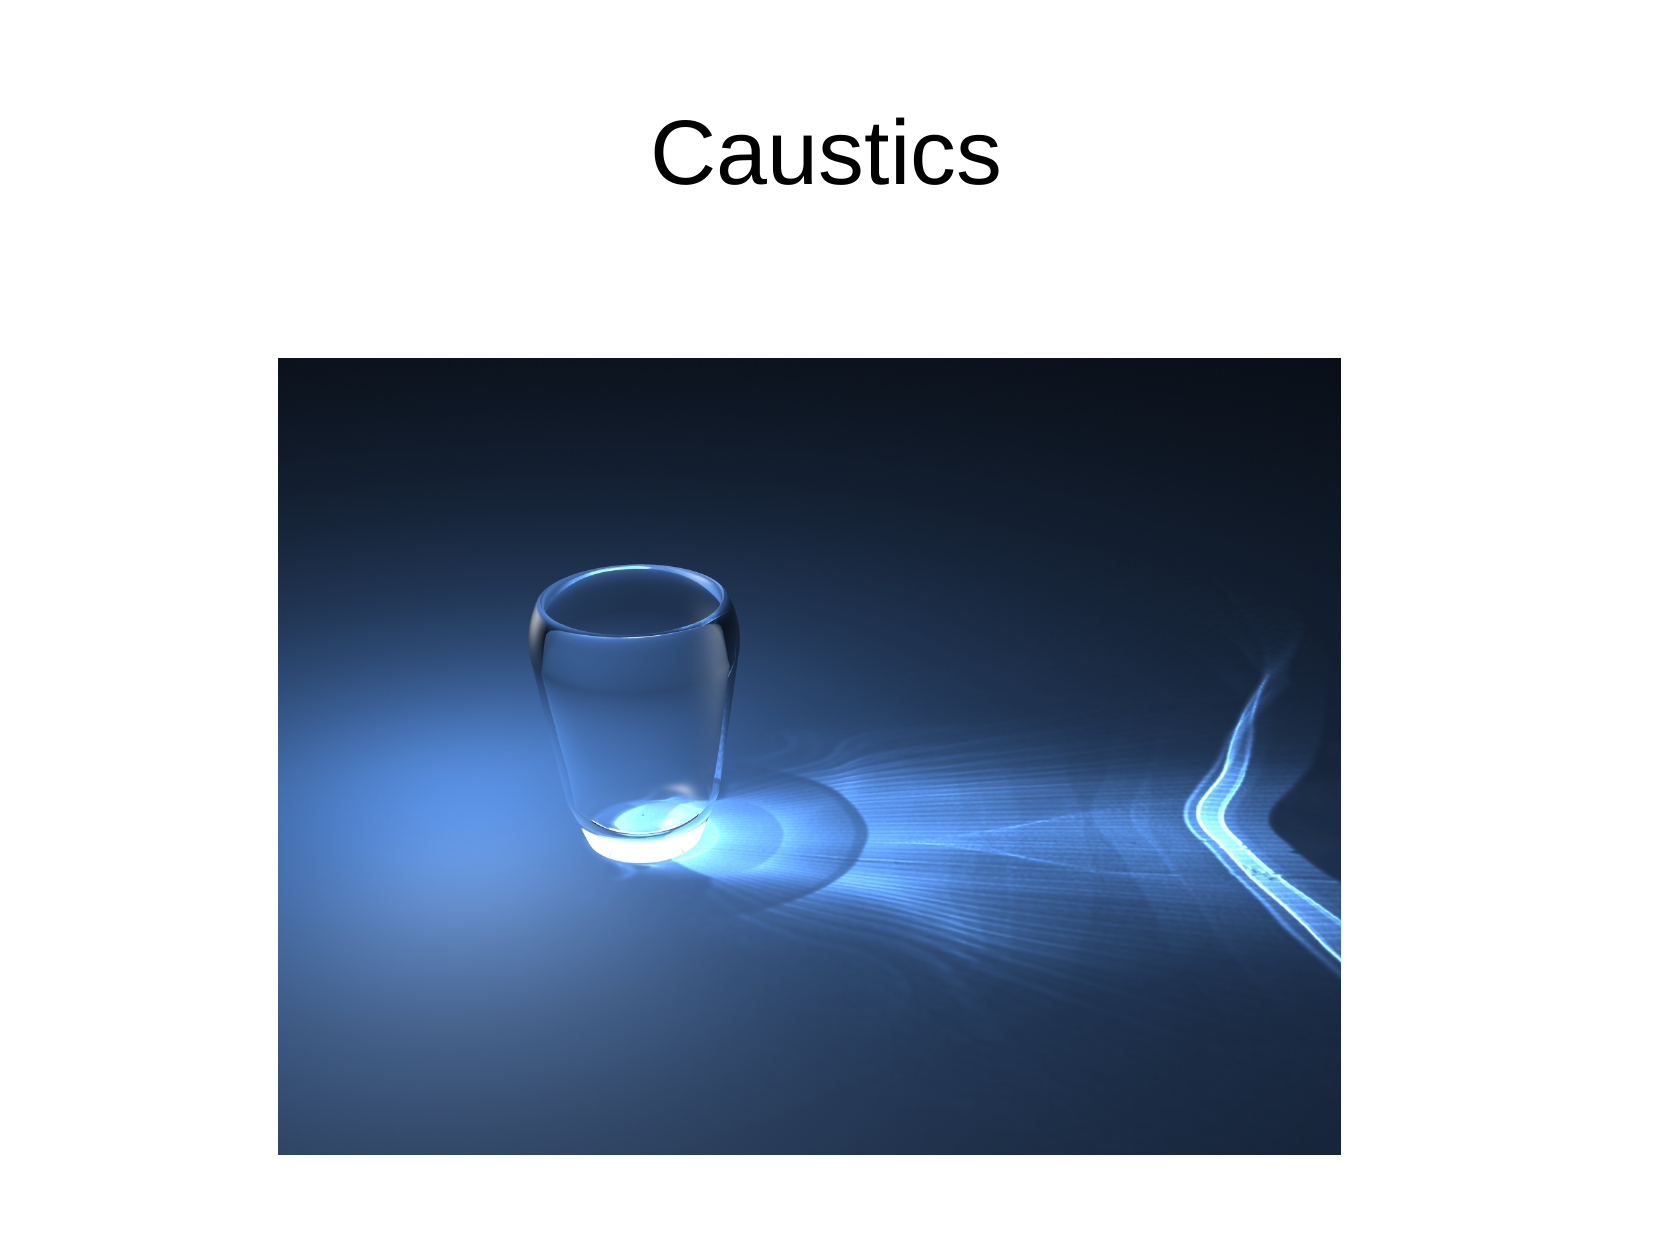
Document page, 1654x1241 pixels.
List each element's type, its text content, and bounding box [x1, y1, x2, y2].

picture [278, 358, 1341, 1156]
title Caustics [82, 49, 1571, 257]
